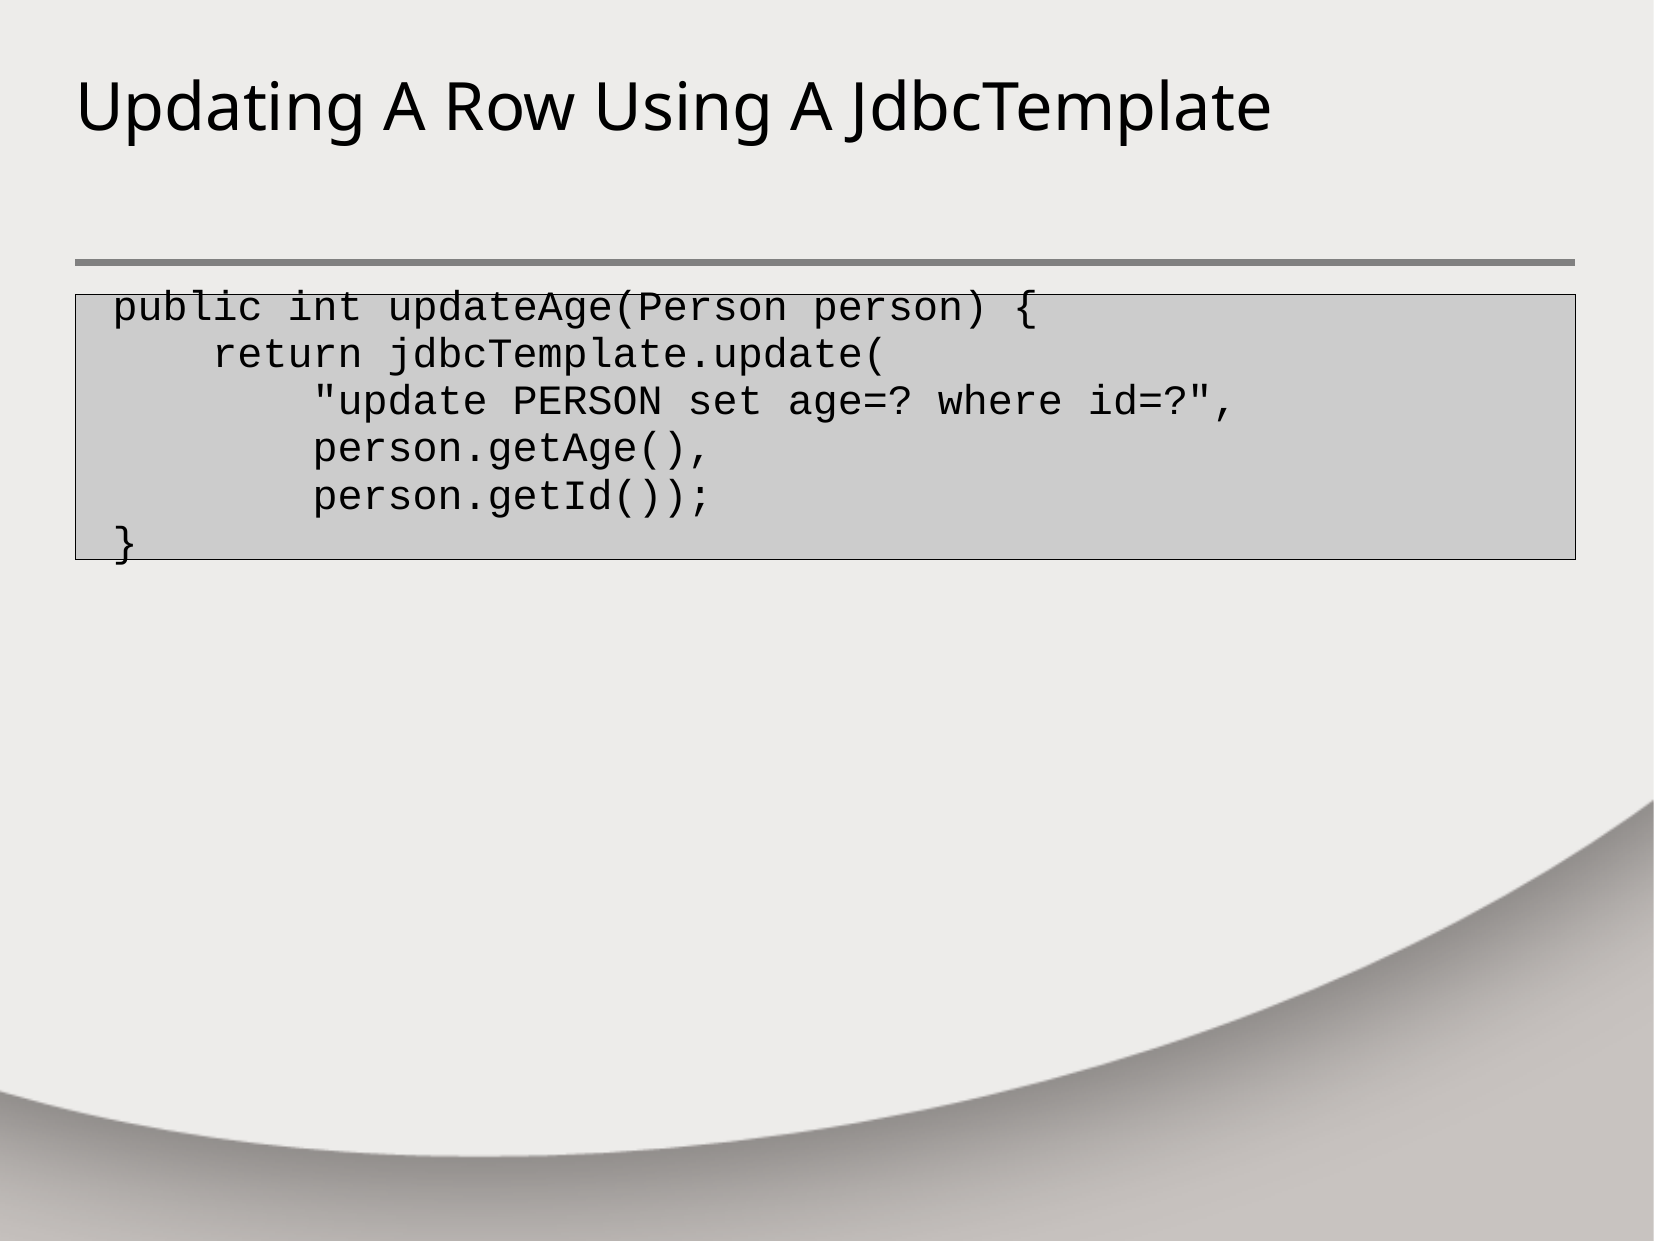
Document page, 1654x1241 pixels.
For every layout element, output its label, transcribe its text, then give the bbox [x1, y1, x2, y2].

title Updating A Row Using A JdbcTemplate [75, 75, 1576, 226]
text_box public int updateAge(Person person) { return jdbcTemplate.update( "update PERSON set age=? where id=?", person.getAge(), person.getId()); } [75, 294, 1576, 560]
picture [0, 0, 1654, 1241]
